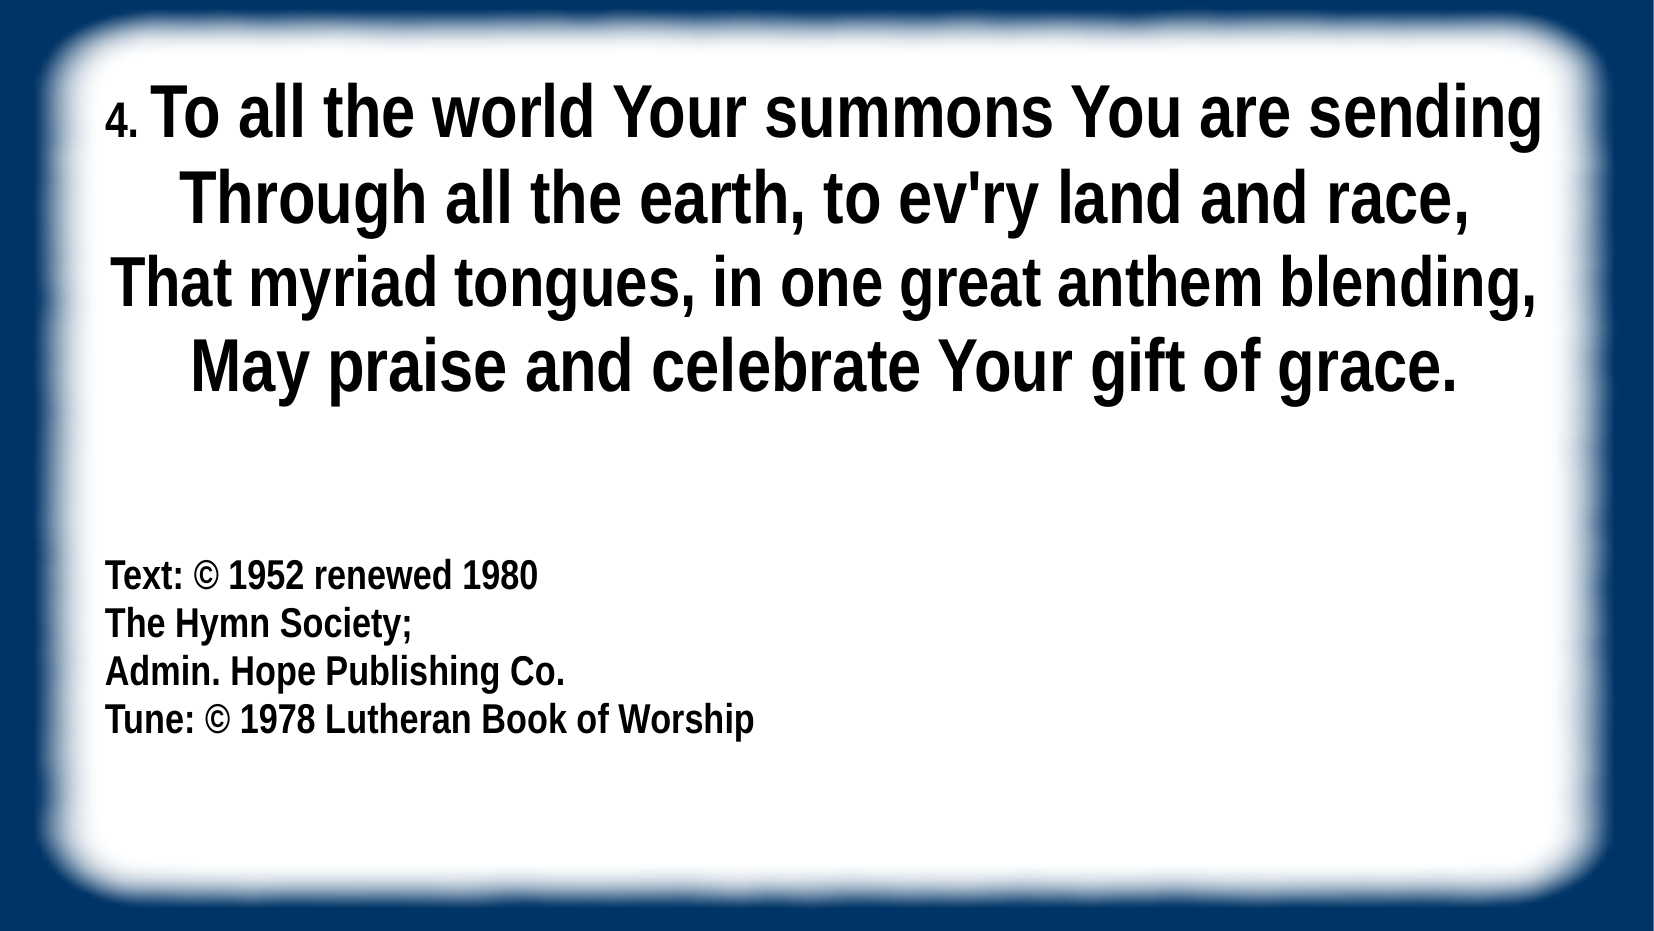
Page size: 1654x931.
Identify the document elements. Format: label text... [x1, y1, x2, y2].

text_box 4. To all the world Your summons You are sending Through all the earth, to ev'ry land and race, That myriad tongues, in one great anthem blending, May praise and celebrate Your gift of grace. Text: © 1952 renewed 1980 The Hymn Society; Admin. Hope Publishing Co. Tune: © 1978 Lutheran Book of Worship [90, 60, 1561, 750]
picture [0, 0, 1654, 931]
